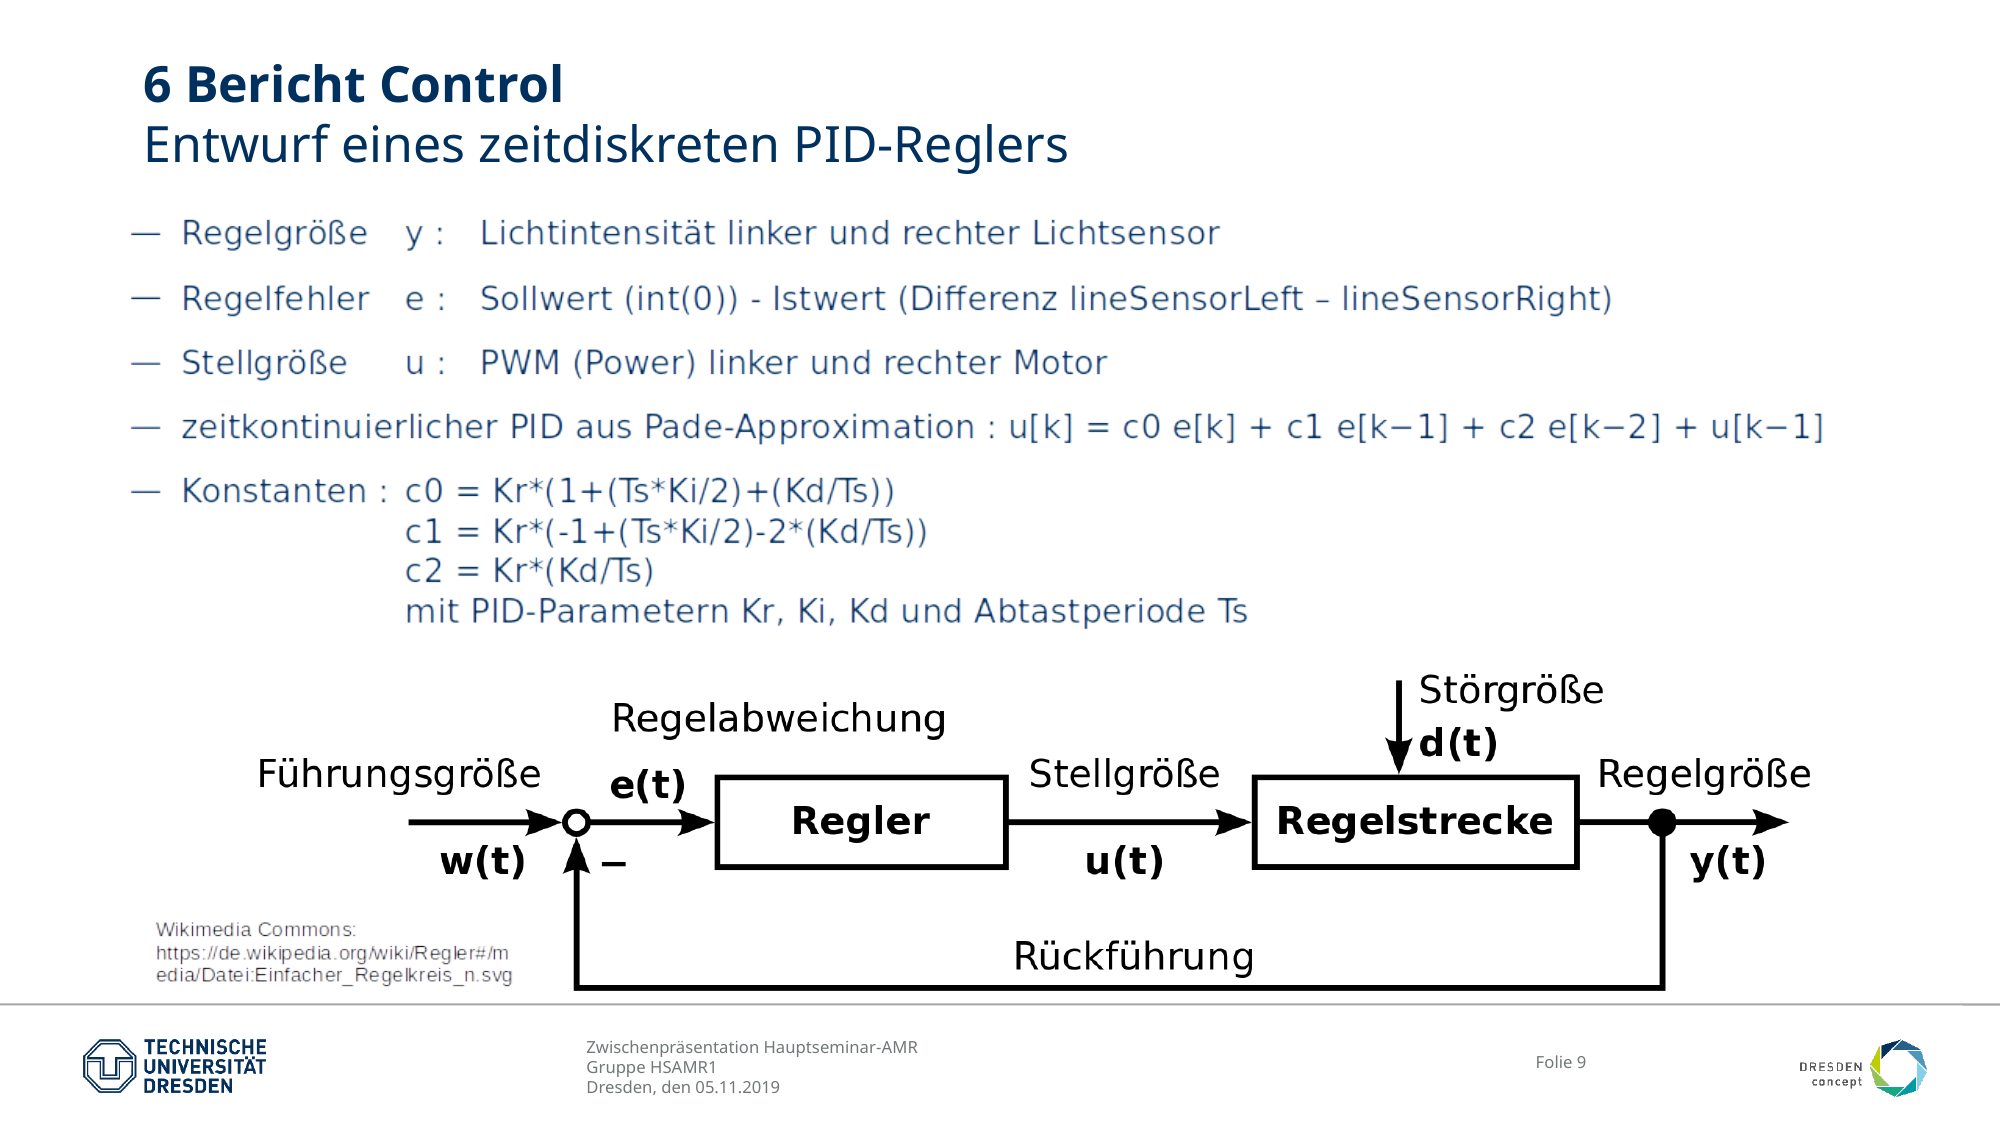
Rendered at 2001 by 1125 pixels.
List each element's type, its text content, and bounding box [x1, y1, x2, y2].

picture [83, 148, 1843, 1125]
picture [1800, 1039, 1927, 1097]
title 6 Bericht Control Entwurf eines zeitdiskreten PID-Reglers [143, 56, 1880, 169]
